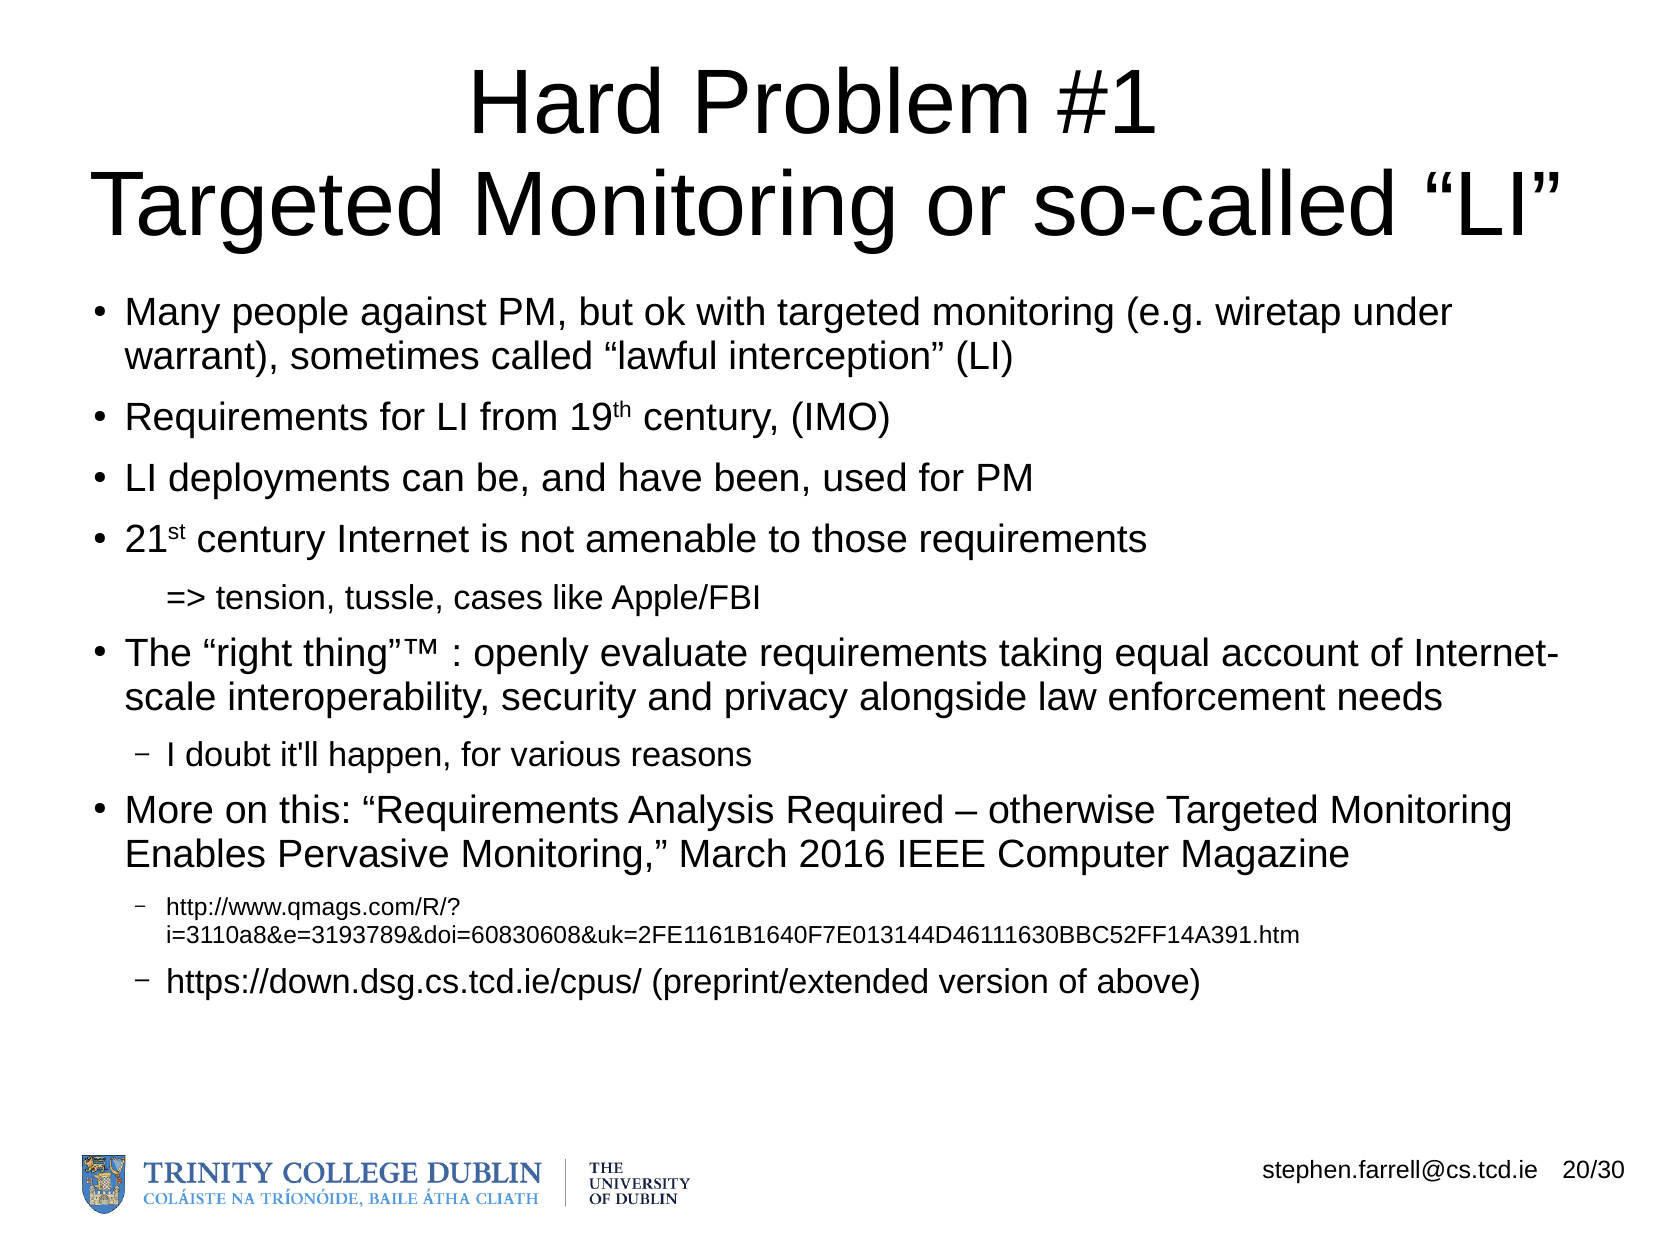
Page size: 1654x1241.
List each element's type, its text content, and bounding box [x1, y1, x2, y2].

picture [82, 1155, 694, 1214]
list Many people against PM, but ok with targeted monitoring (e.g. wiretap under warrant), sometimes called “lawful interception” (LI) Requirements for LI from 19th century, (IMO) LI deployments can be, and have been, used for PM 21st century Internet is not amenable to those requirements => tension, tussle, cases like Apple/FBI The “right thing”™ : openly evaluate requirements taking equal account of Internet-scale interoperability, security and privacy alongside law enforcement needs I doubt it'll happen, for various reasons More on this: “Requirements Analysis Required – otherwise Targeted Monitoring Enables Pervasive Monitoring,” March 2016 IEEE Computer Magazine http://www.qmags.com/R/?i=3110a8&e=3193789&doi=60830608&uk=2FE1161B1640F7E013144D46111630BBC52FF14A391.htm https://down.dsg.cs.tcd.ie/cpus/ (preprint/extended version of above) [82, 290, 1571, 1010]
title Hard Problem #1 Targeted Monitoring or so-called “LI” [82, 49, 1571, 257]
